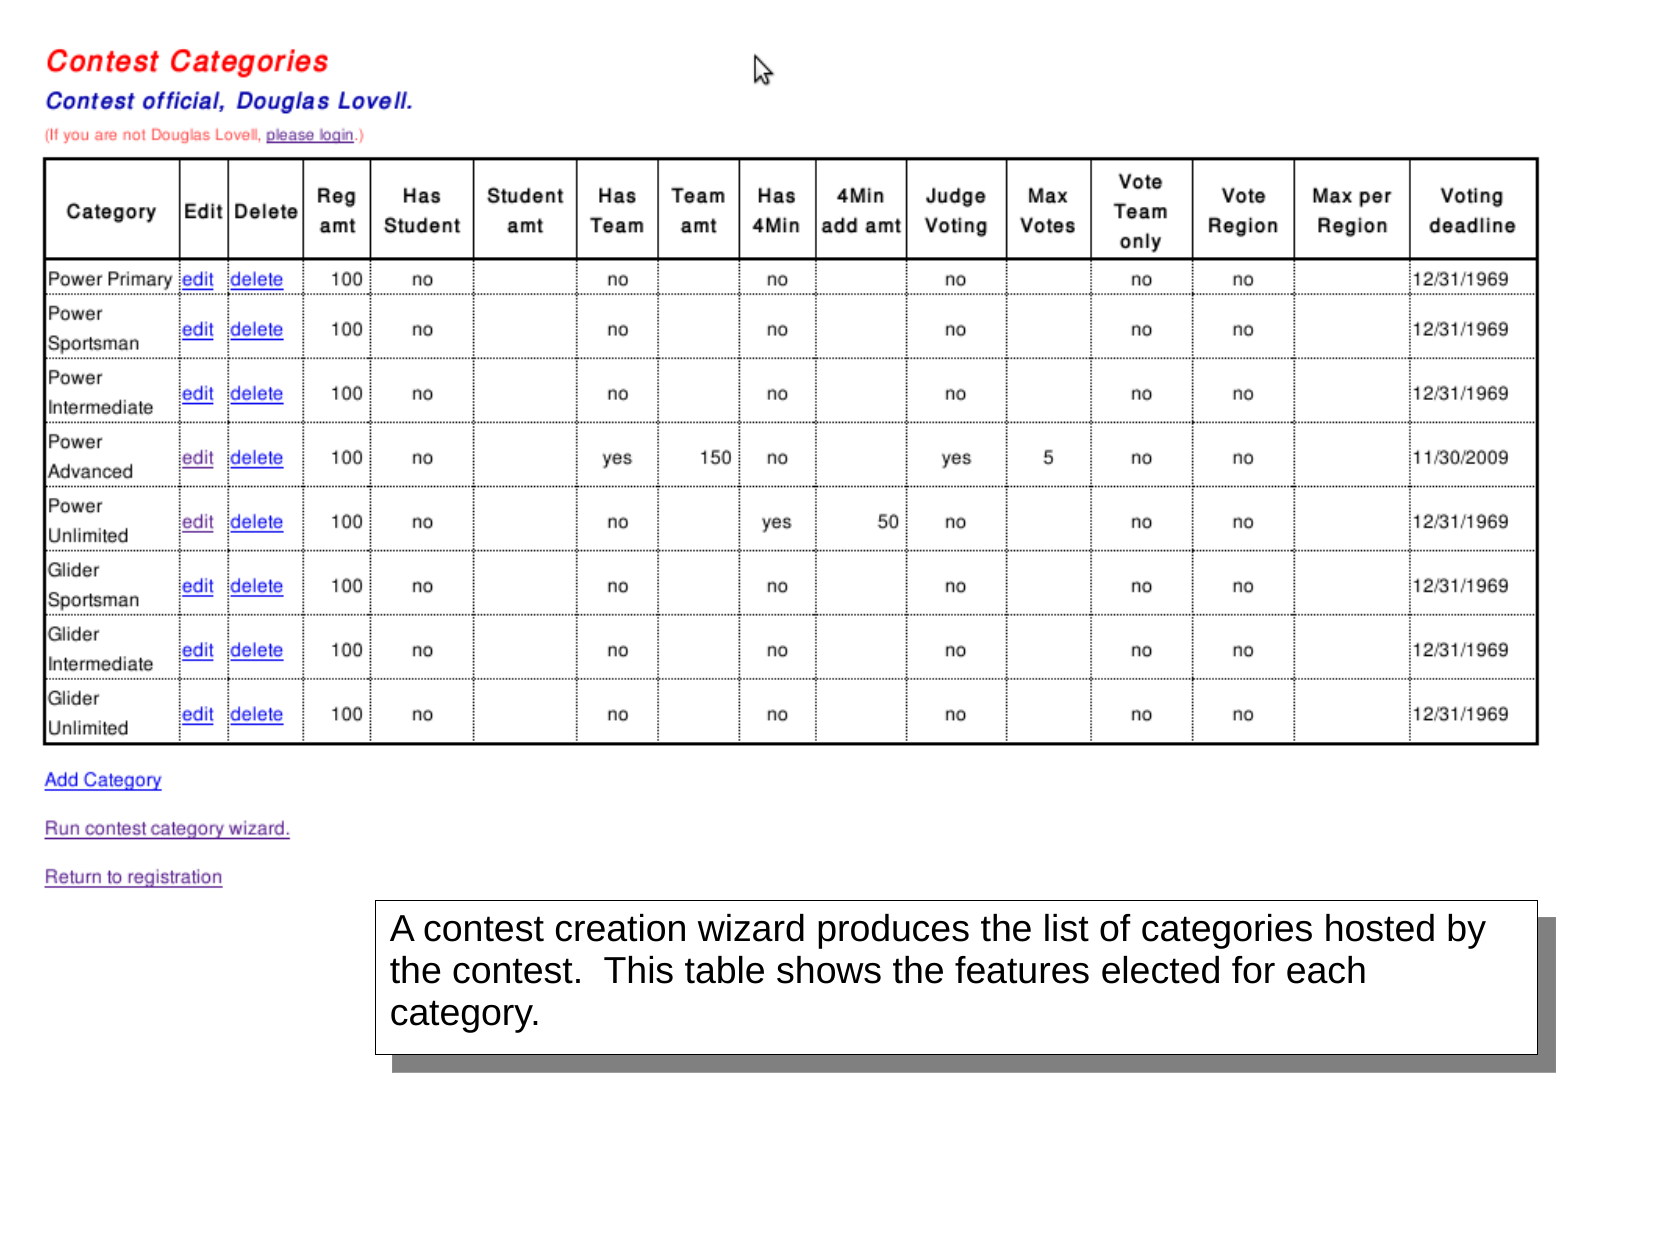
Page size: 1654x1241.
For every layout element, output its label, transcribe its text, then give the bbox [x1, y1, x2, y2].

picture [37, 37, 1547, 899]
text_box A contest creation wizard produces the list of categories hosted by the contest. This table shows the features elected for each category. [375, 900, 1538, 1055]
